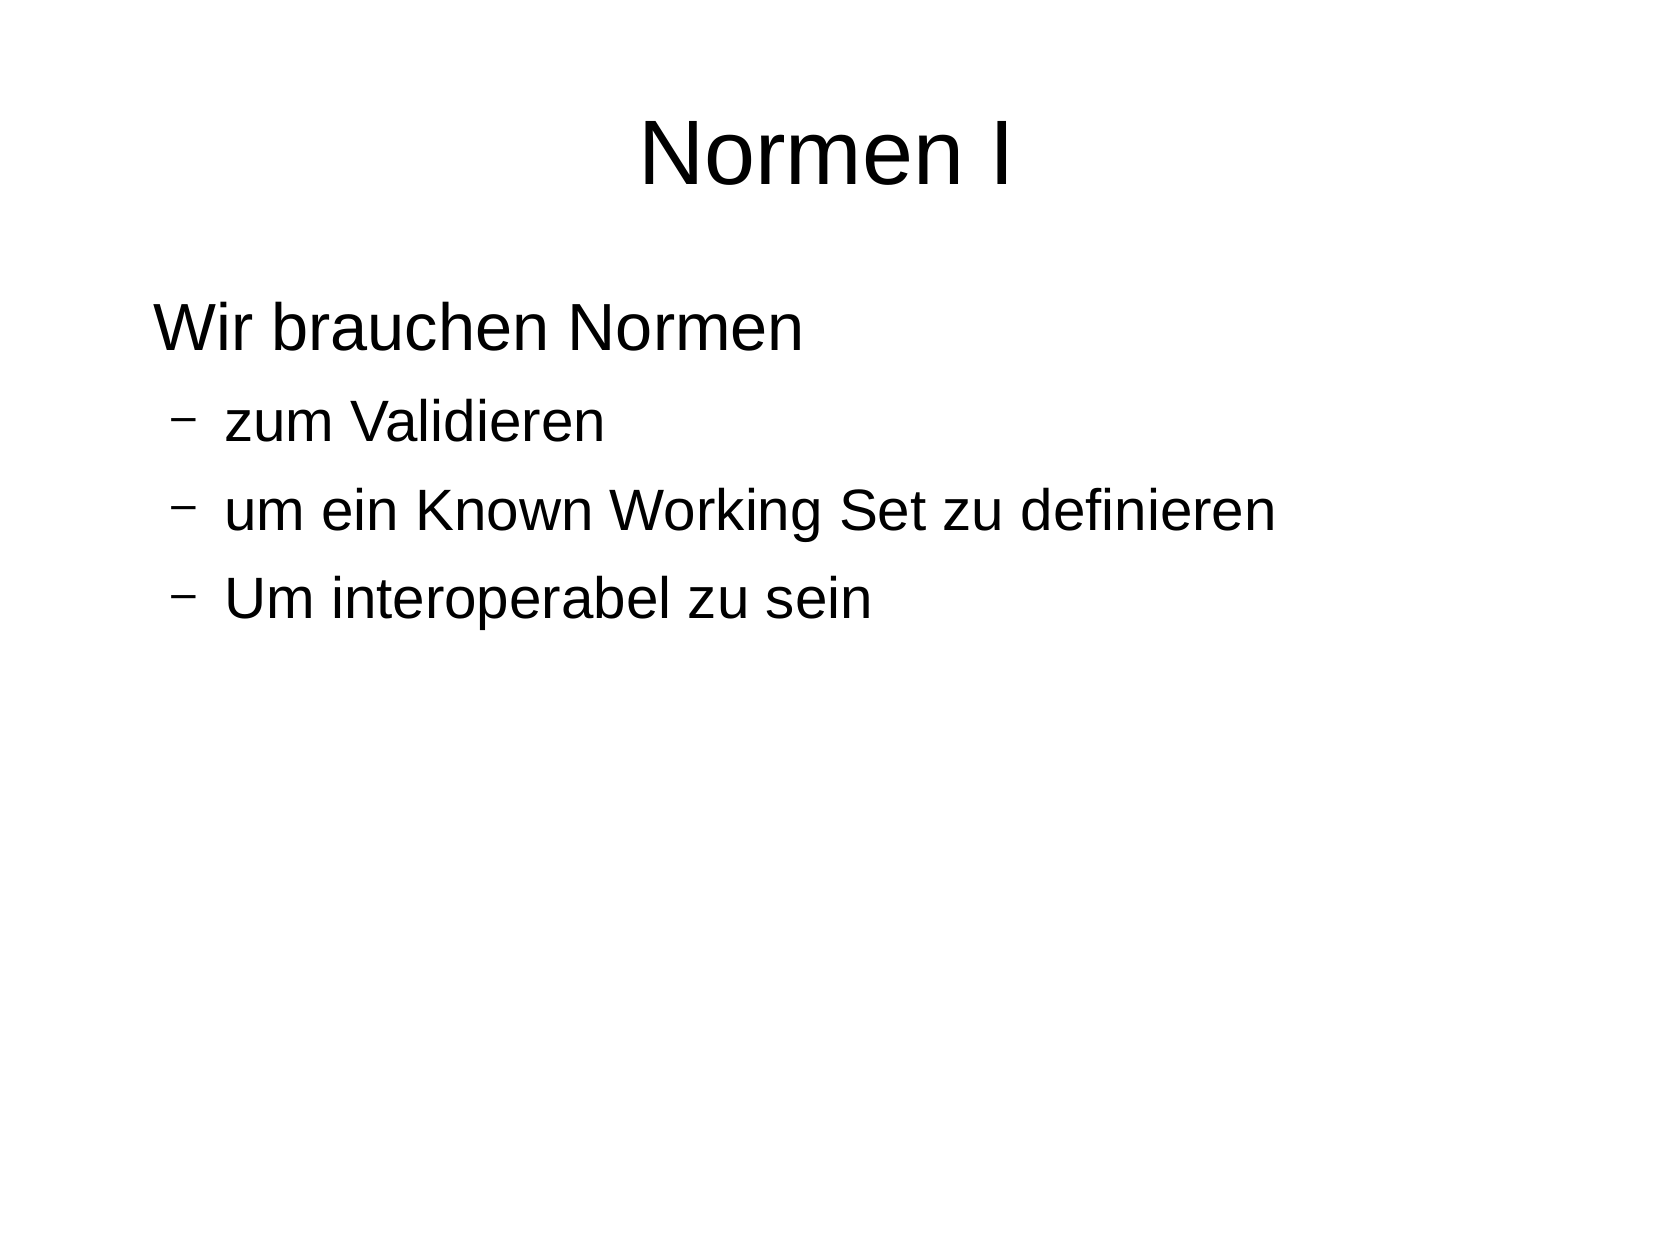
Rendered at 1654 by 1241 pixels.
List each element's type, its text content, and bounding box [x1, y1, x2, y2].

list Wir brauchen Normen zum Validieren um ein Known Working Set zu definieren Um interoperabel zu sein [82, 290, 1571, 1010]
title Normen I [82, 49, 1571, 257]
